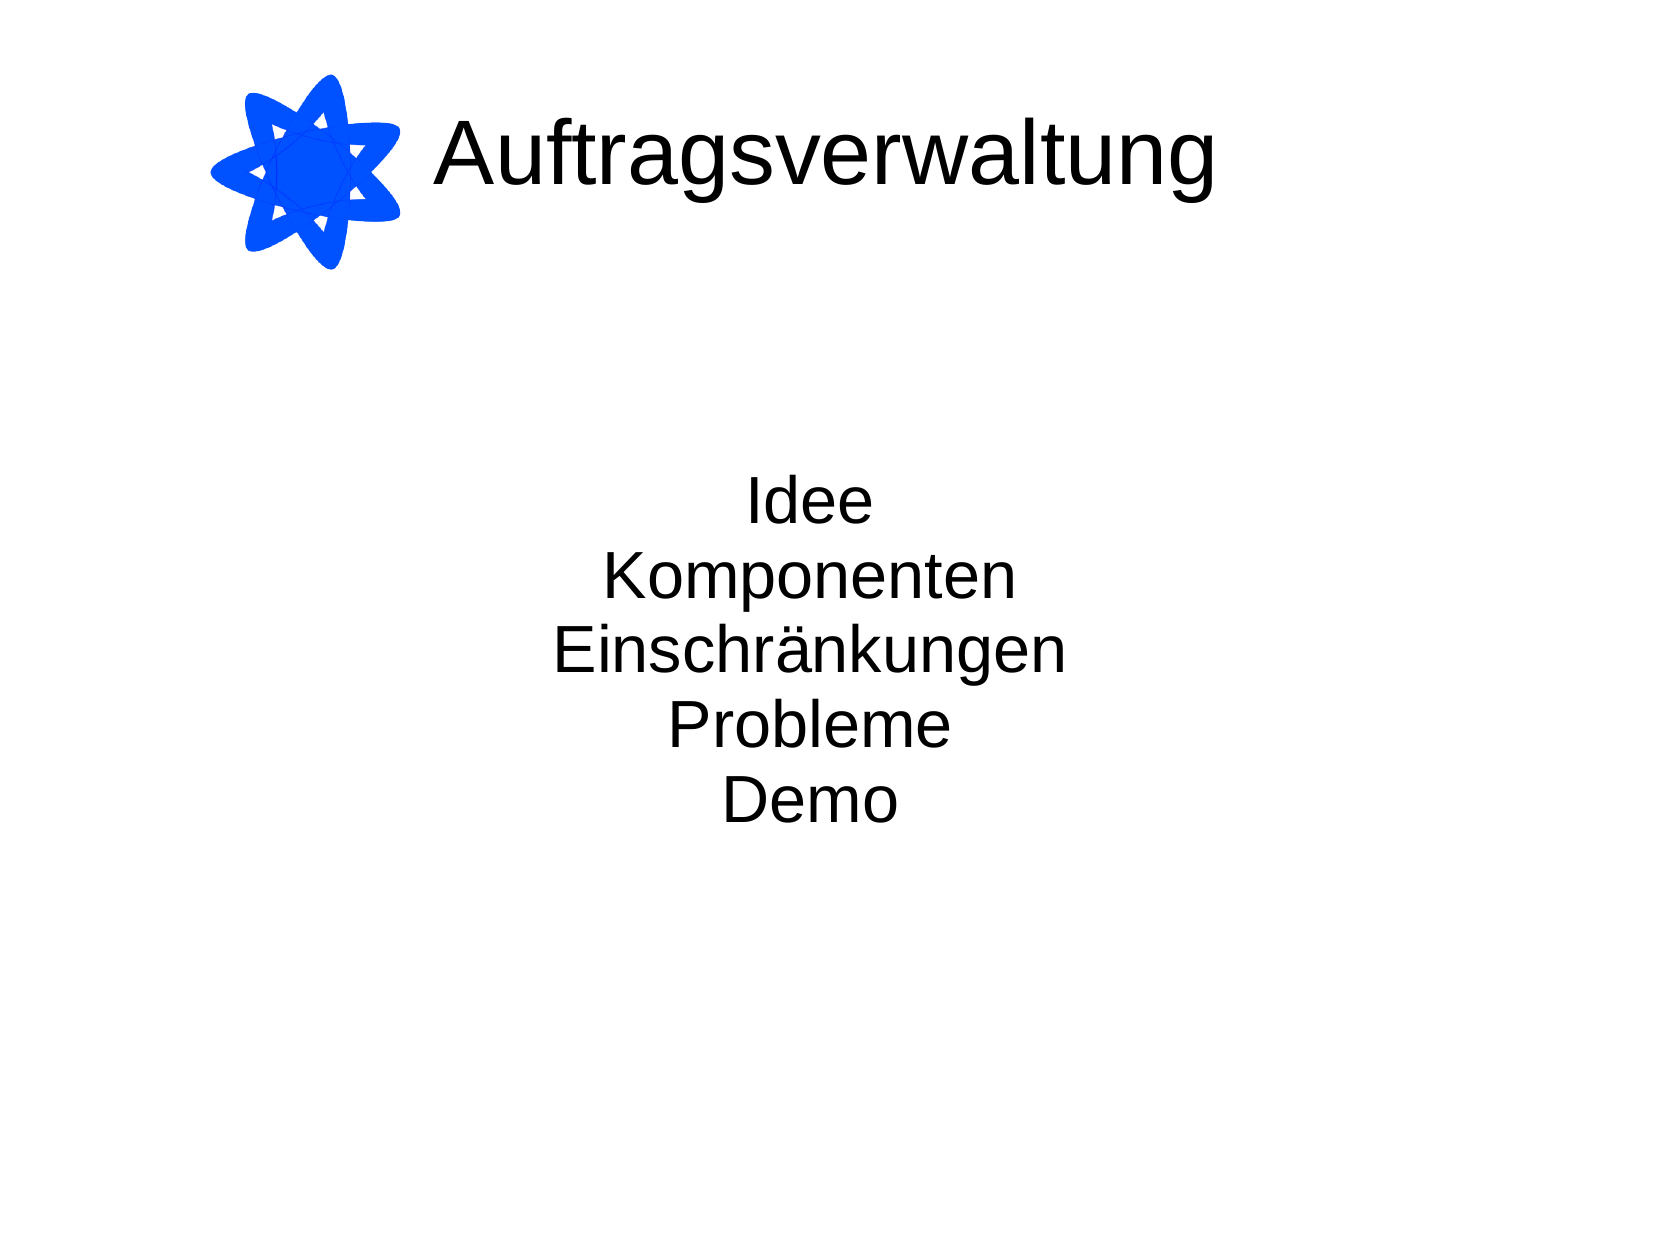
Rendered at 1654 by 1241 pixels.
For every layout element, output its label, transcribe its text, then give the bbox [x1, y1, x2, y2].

title Auftragsverwaltung [82, 49, 1571, 257]
picture [210, 74, 401, 271]
subtitle Idee Komponenten Einschränkungen Probleme Demo [82, 290, 1538, 1010]
